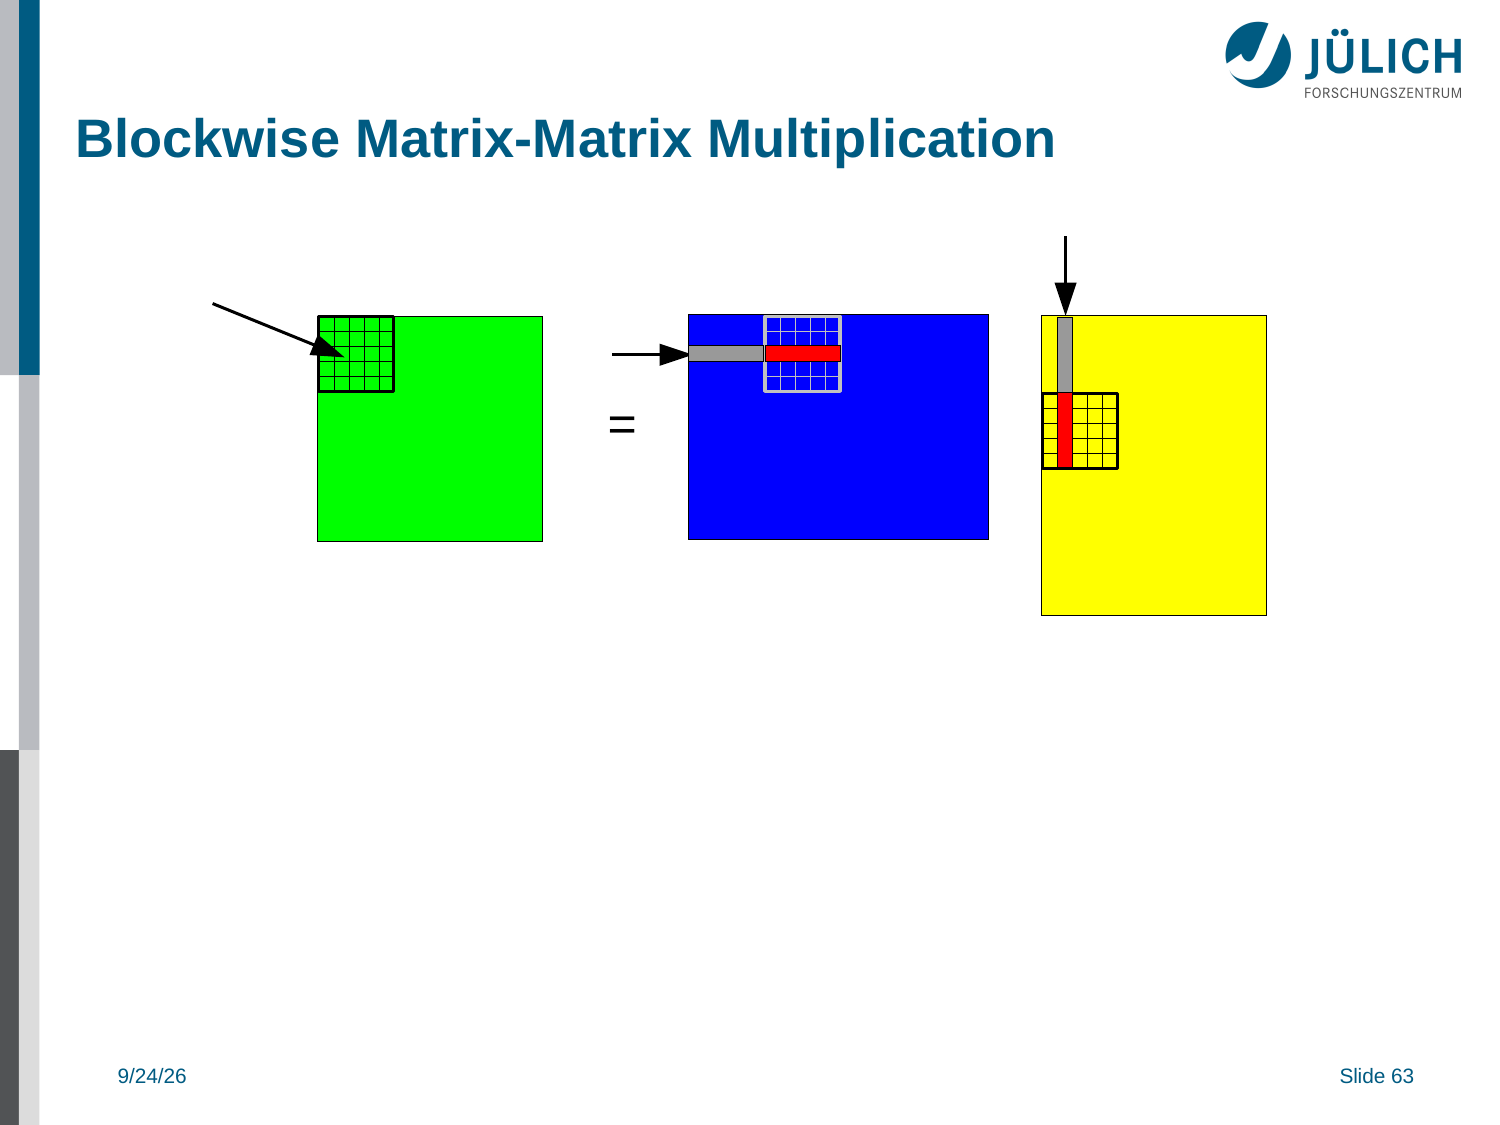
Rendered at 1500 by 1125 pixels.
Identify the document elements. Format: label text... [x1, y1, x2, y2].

text_box [1041, 315, 1267, 616]
title Blockwise Matrix-Matrix Multiplication [75, 52, 1425, 226]
text_box [688, 314, 989, 540]
picture [1224, 20, 1461, 98]
text_box = [592, 384, 652, 460]
text_box [317, 316, 543, 542]
